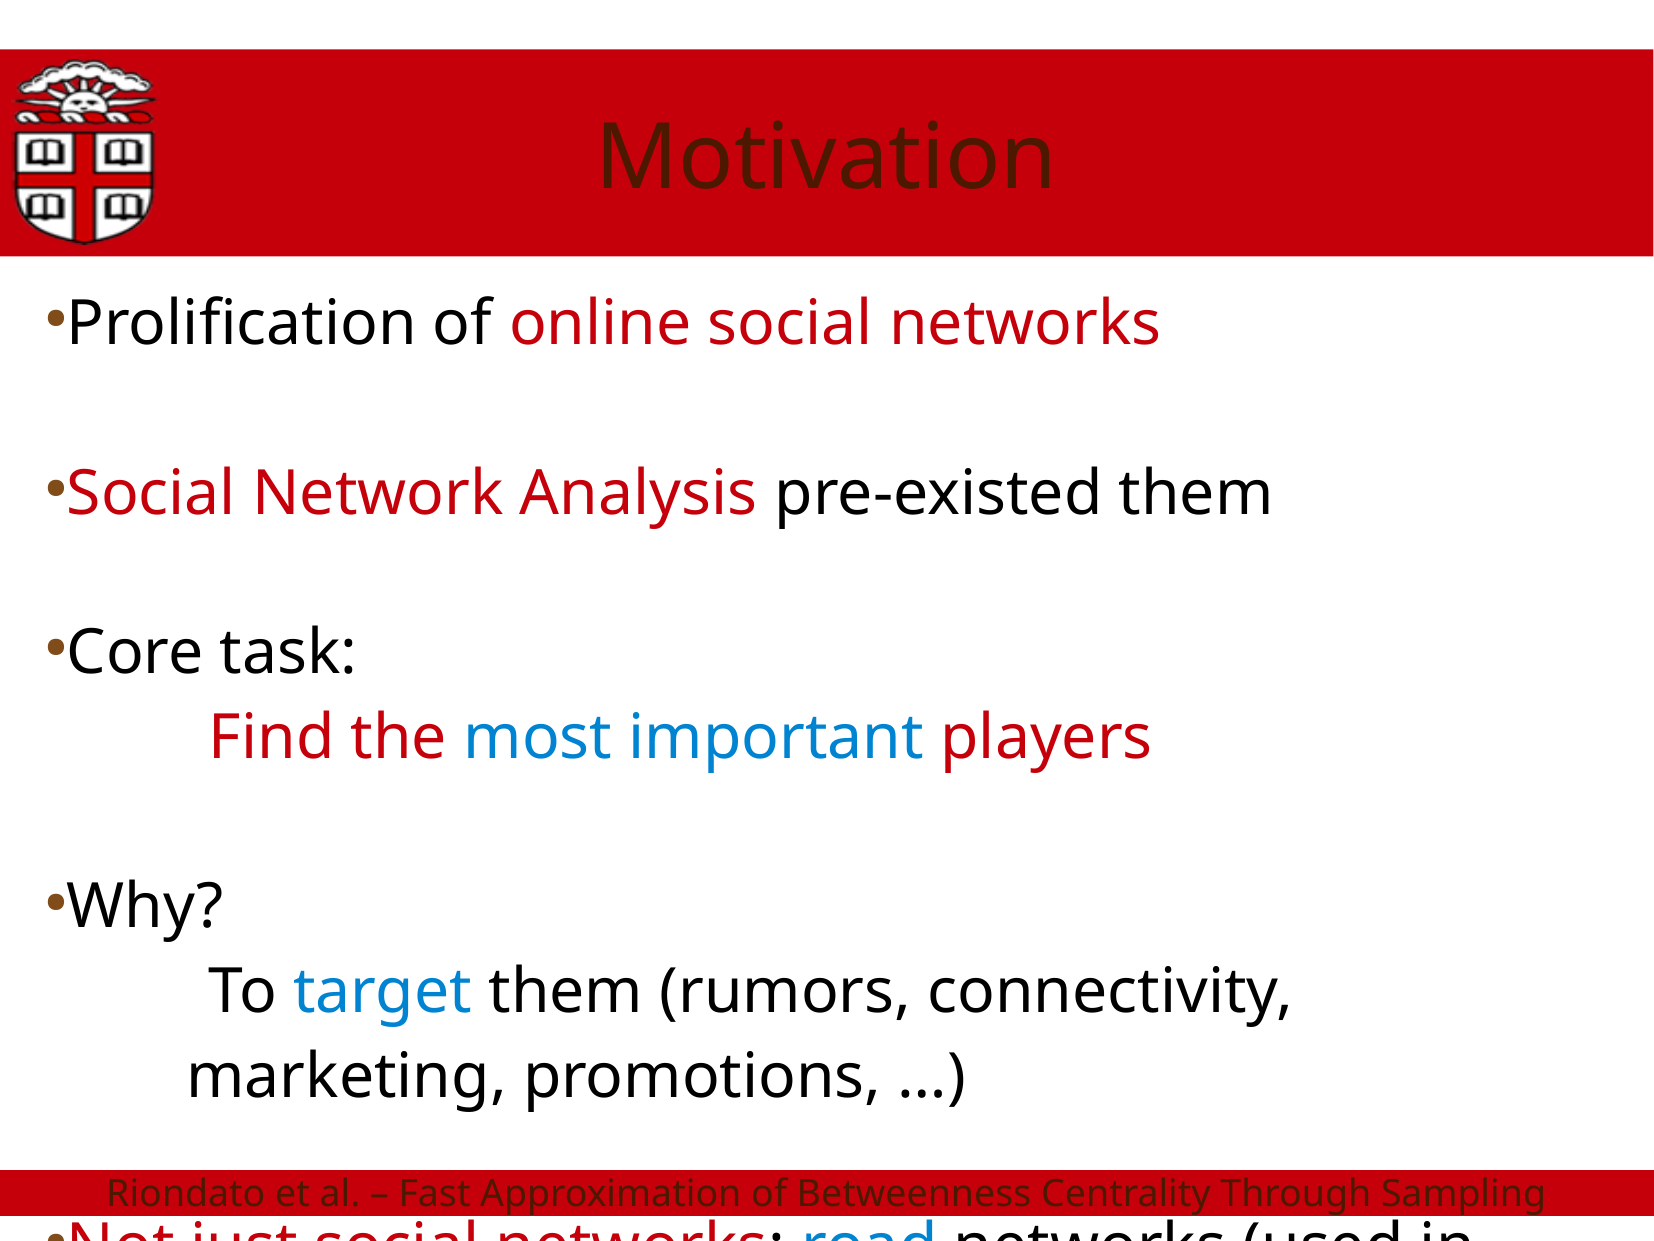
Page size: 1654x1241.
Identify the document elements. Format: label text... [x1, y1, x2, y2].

picture [11, 59, 158, 245]
title Motivation [0, 49, 1654, 257]
text_box Prolification of online social networks Social Network Analysis pre-existed them Core task: Find the most important players Why? To target them (rumors, connectivity, marketing, promotions, …) Not just social networks: road networks (used in GPS navs), computer networks (Autonomous Systems), protein networks [30, 270, 1621, 1170]
text_box Riondato et al. – Fast Approximation of Betweenness Centrality Through Sampling [0, 1170, 1654, 1216]
